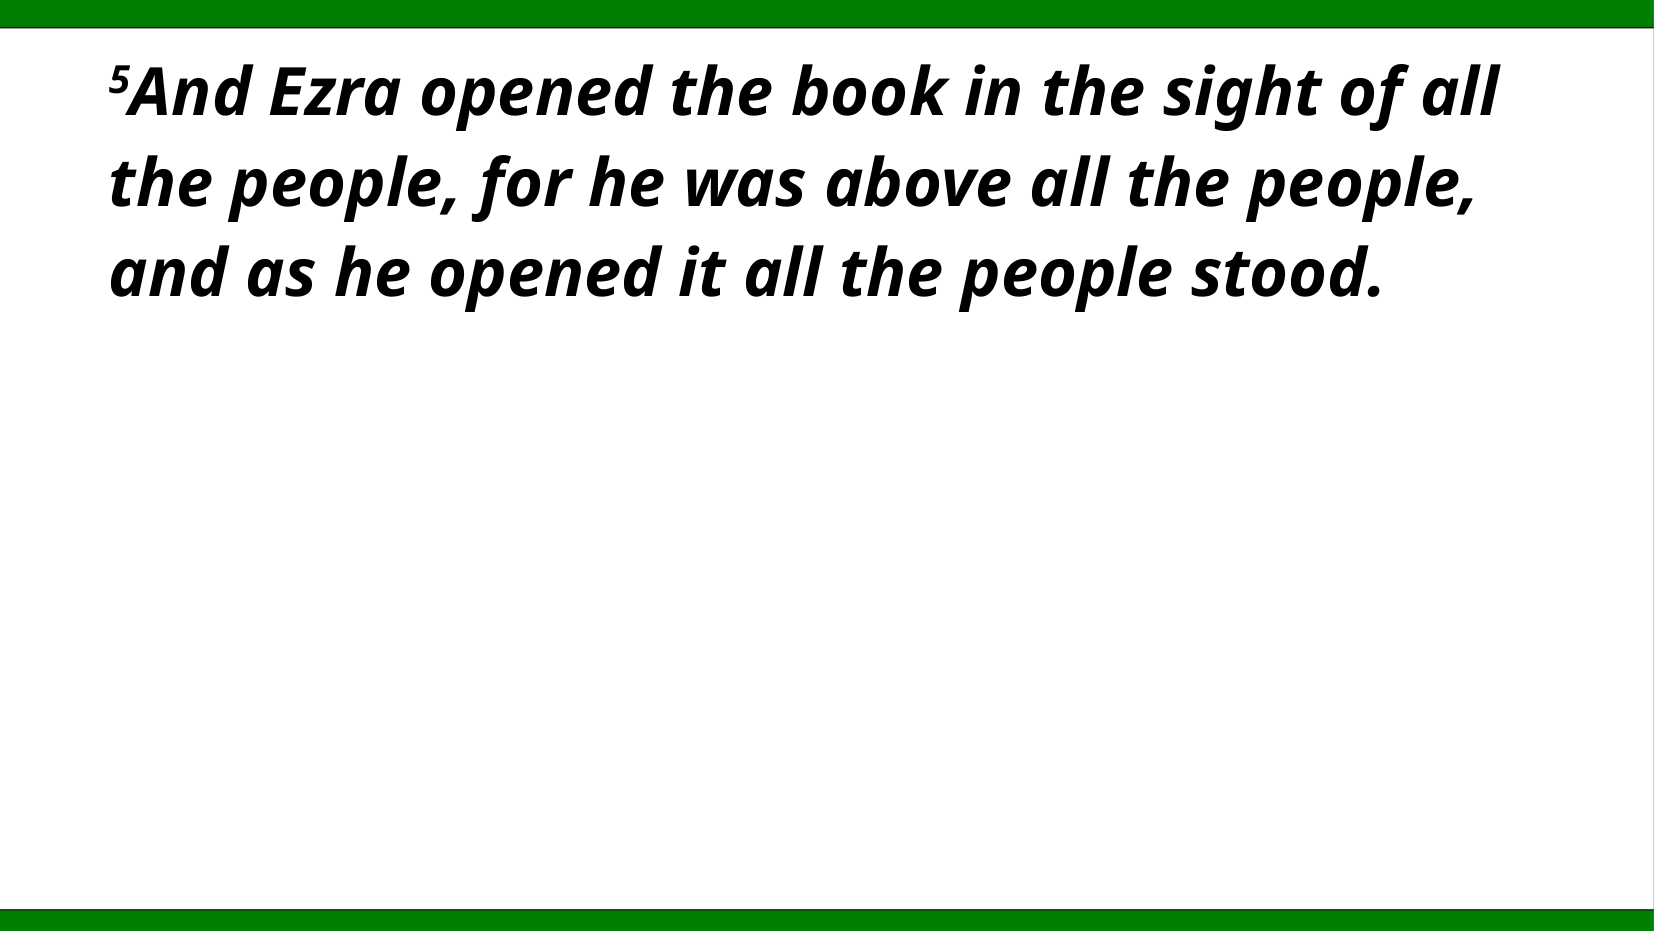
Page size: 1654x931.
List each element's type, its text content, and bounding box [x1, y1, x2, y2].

picture [0, 0, 1654, 931]
text_box 5And Ezra opened the book in the sight of all the people, for he was above all the people, and as he opened it all the people stood. [93, 36, 1564, 318]
